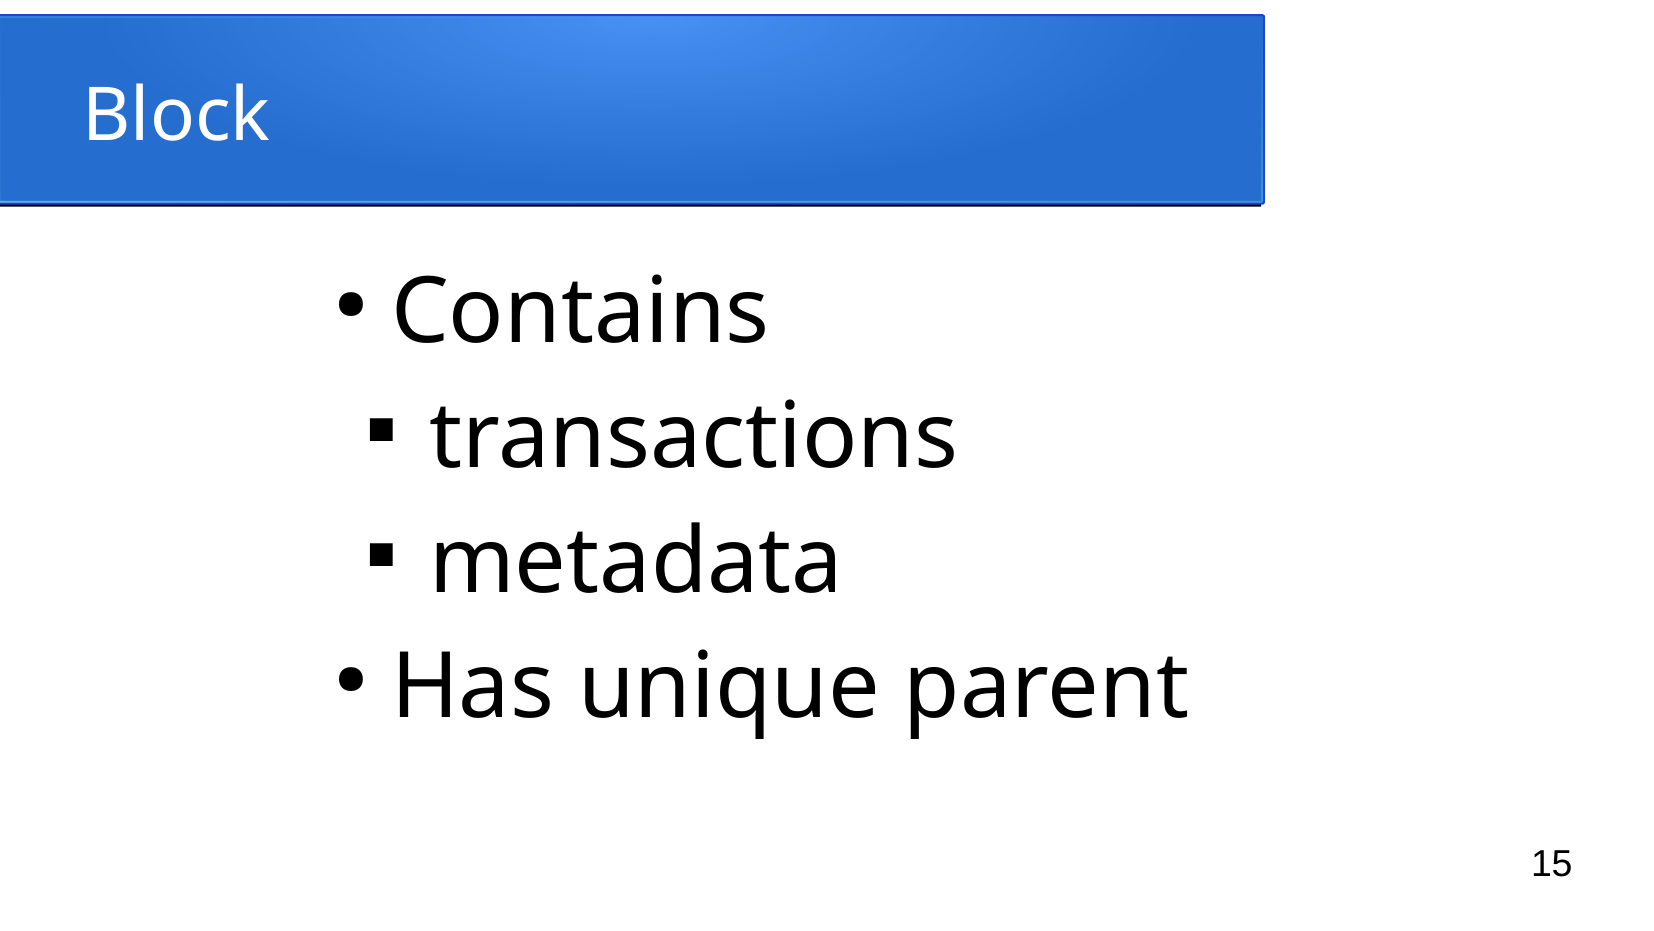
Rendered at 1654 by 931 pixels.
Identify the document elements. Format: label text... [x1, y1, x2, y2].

title Block [82, 35, 1235, 189]
text_box Contains transactions metadata Has unique parent [82, 224, 1571, 764]
